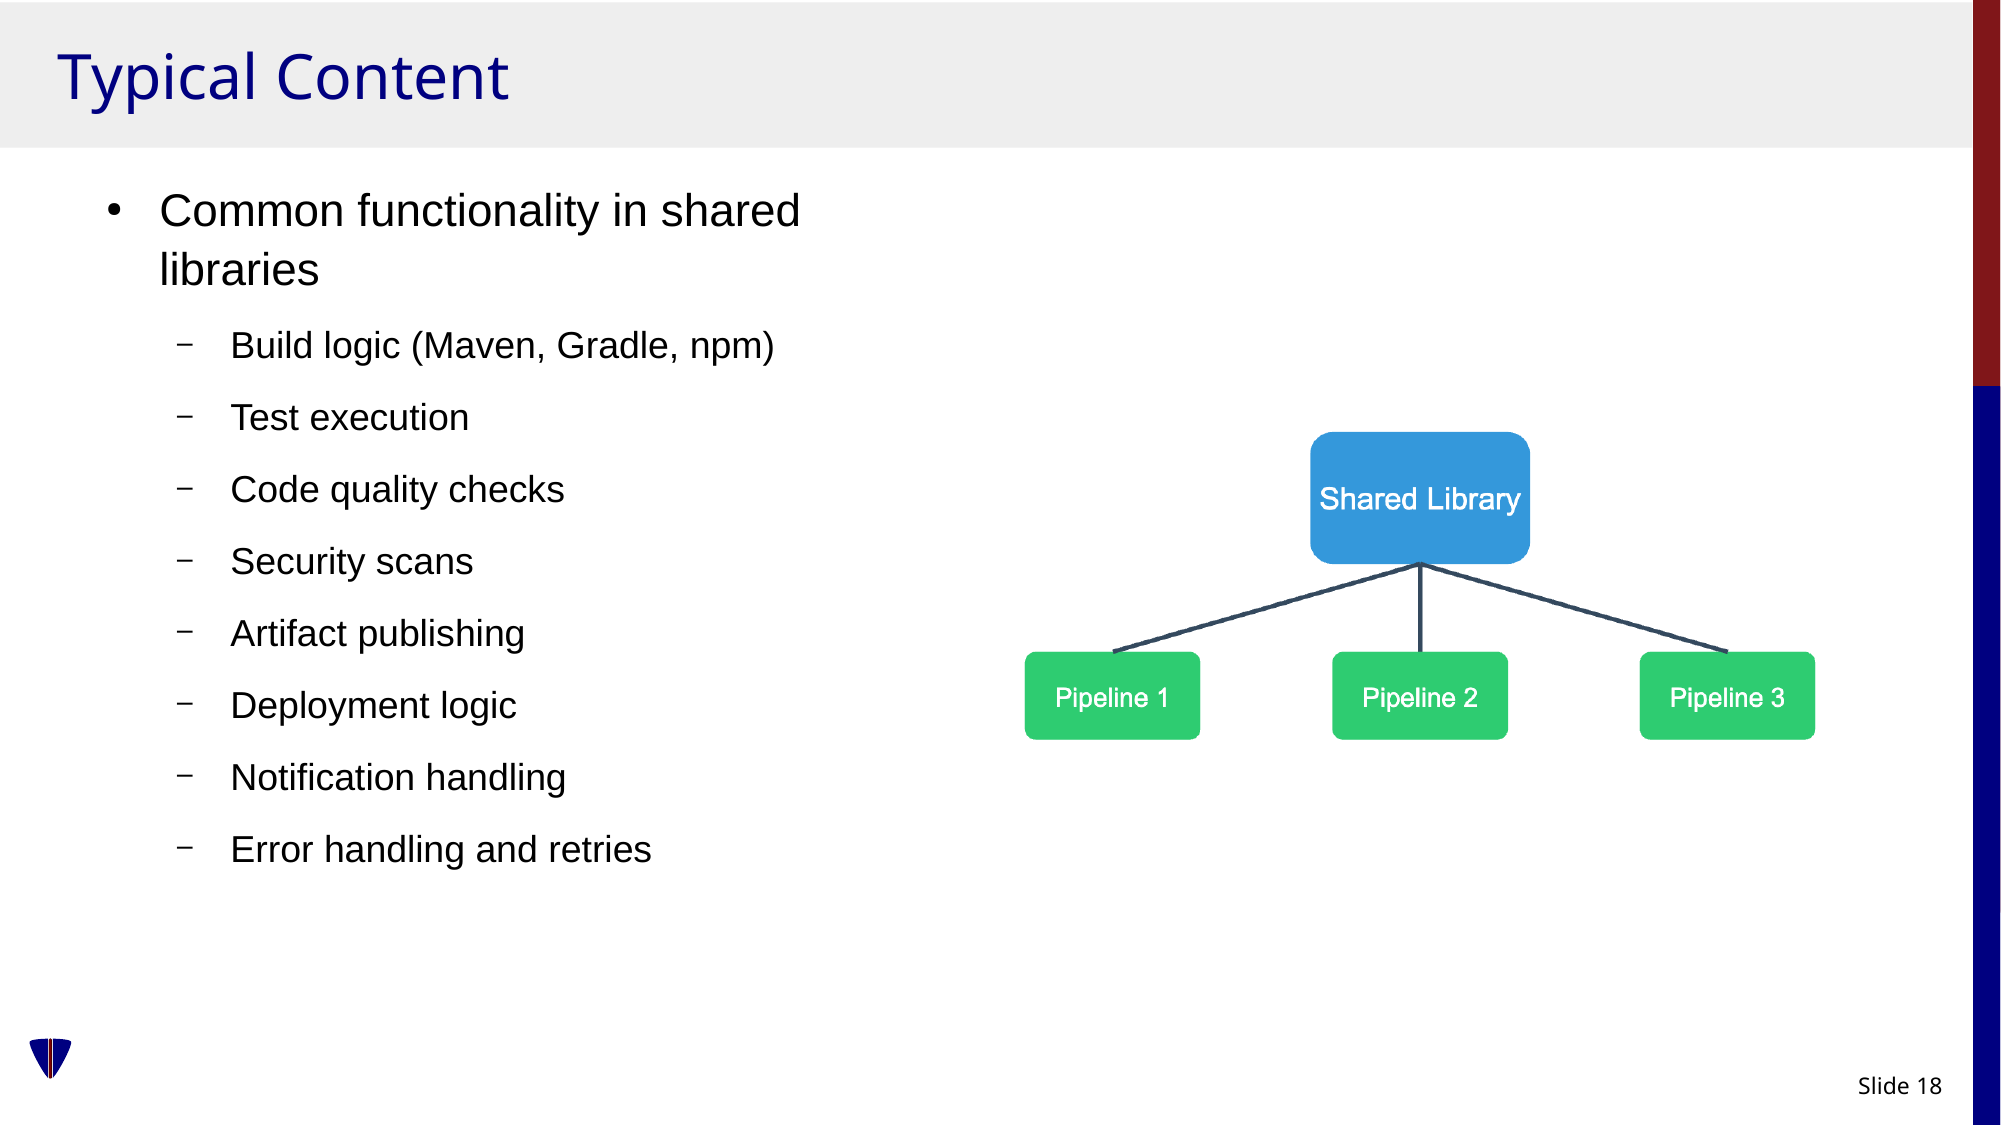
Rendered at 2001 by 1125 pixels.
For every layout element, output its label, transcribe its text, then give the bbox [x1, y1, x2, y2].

list Common functionality in shared libraries Build logic (Maven, Gradle, npm) Test execution Code quality checks Security scans Artifact publishing Deployment logic Notification handling Error handling and retries [88, 177, 886, 1034]
title Typical Content [0, 2, 1973, 148]
picture [974, 413, 1861, 760]
